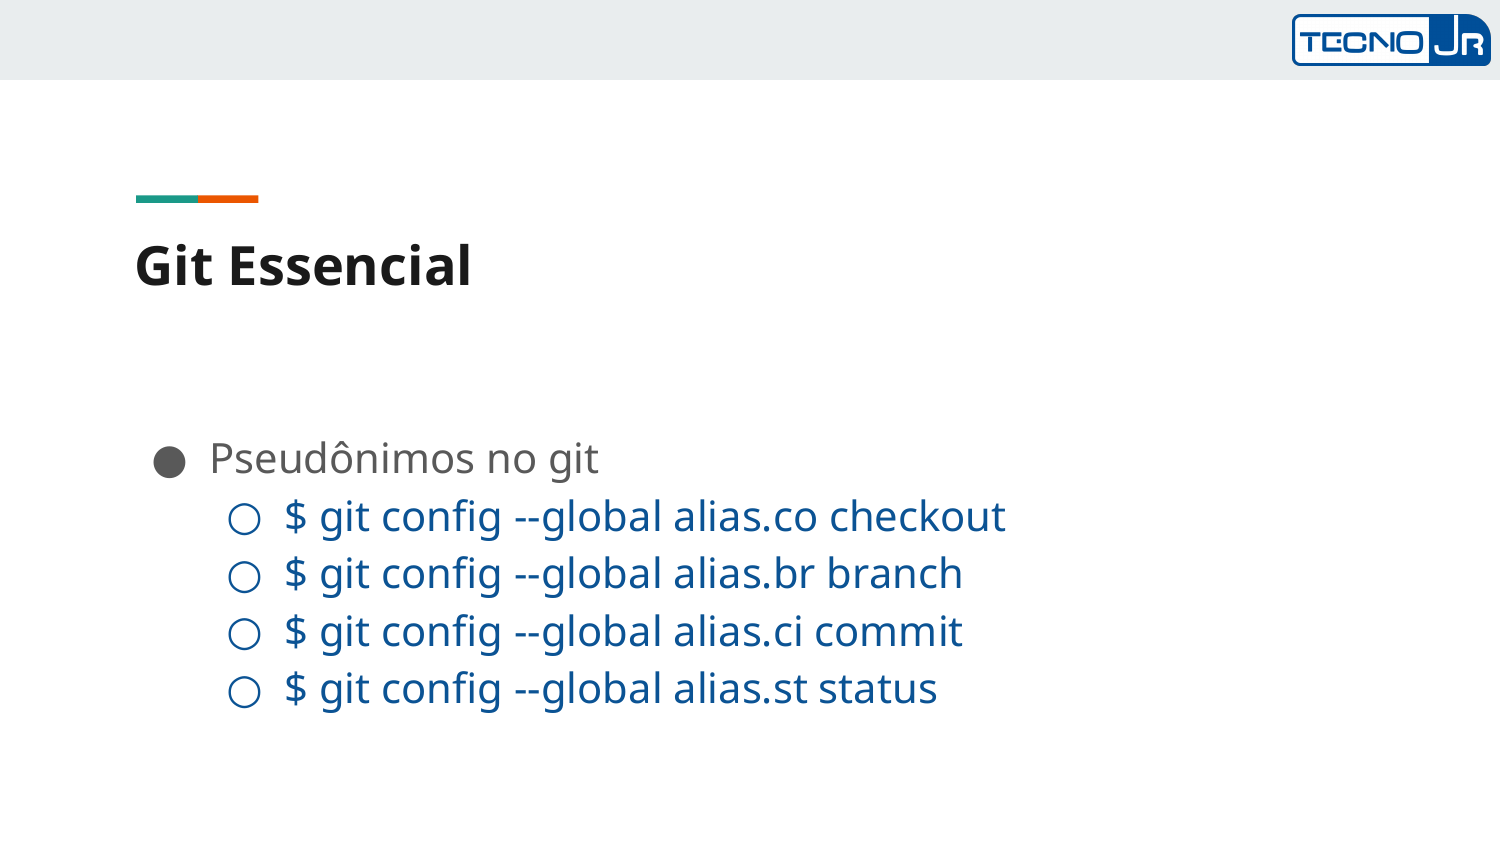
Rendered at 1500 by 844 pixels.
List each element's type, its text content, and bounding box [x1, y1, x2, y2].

list Pseudônimos no git $ git config --global alias.co checkout $ git config --global alias.br branch $ git config --global alias.ci commit $ git config --global alias.st status [119, 341, 1381, 796]
title Git Essencial [119, 216, 1381, 305]
picture [1292, 14, 1491, 66]
